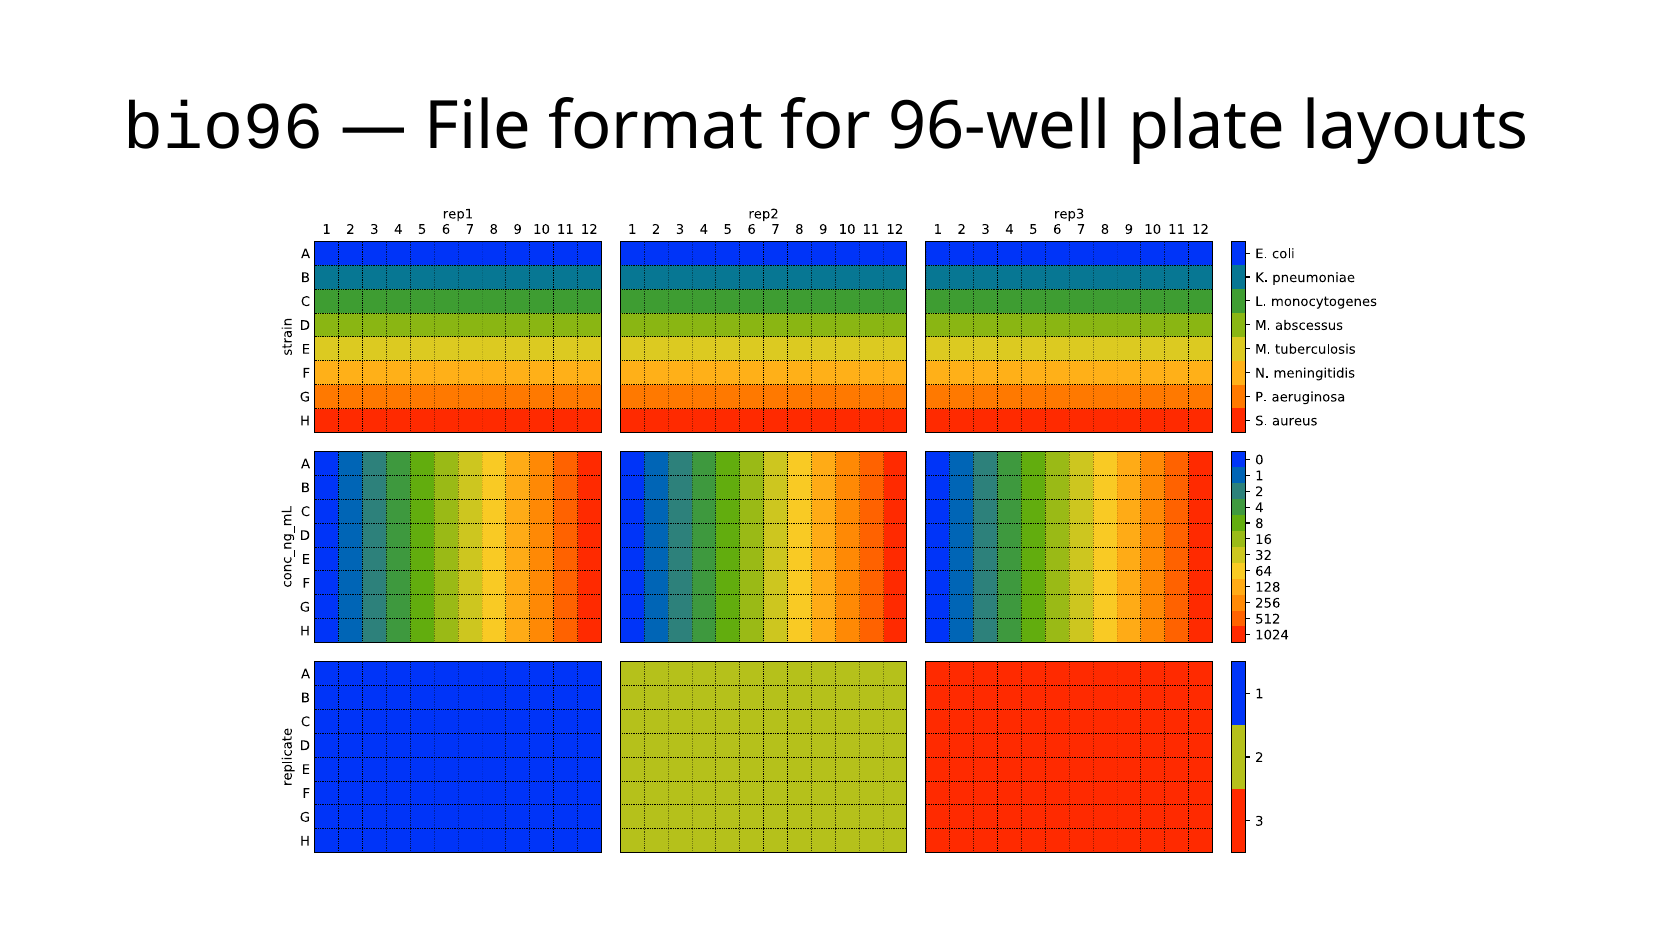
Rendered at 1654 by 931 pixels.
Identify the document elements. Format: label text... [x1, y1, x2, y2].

picture [266, 192, 1388, 873]
subtitle bio96 — File format for 96-well plate layouts [82, 57, 1571, 188]
